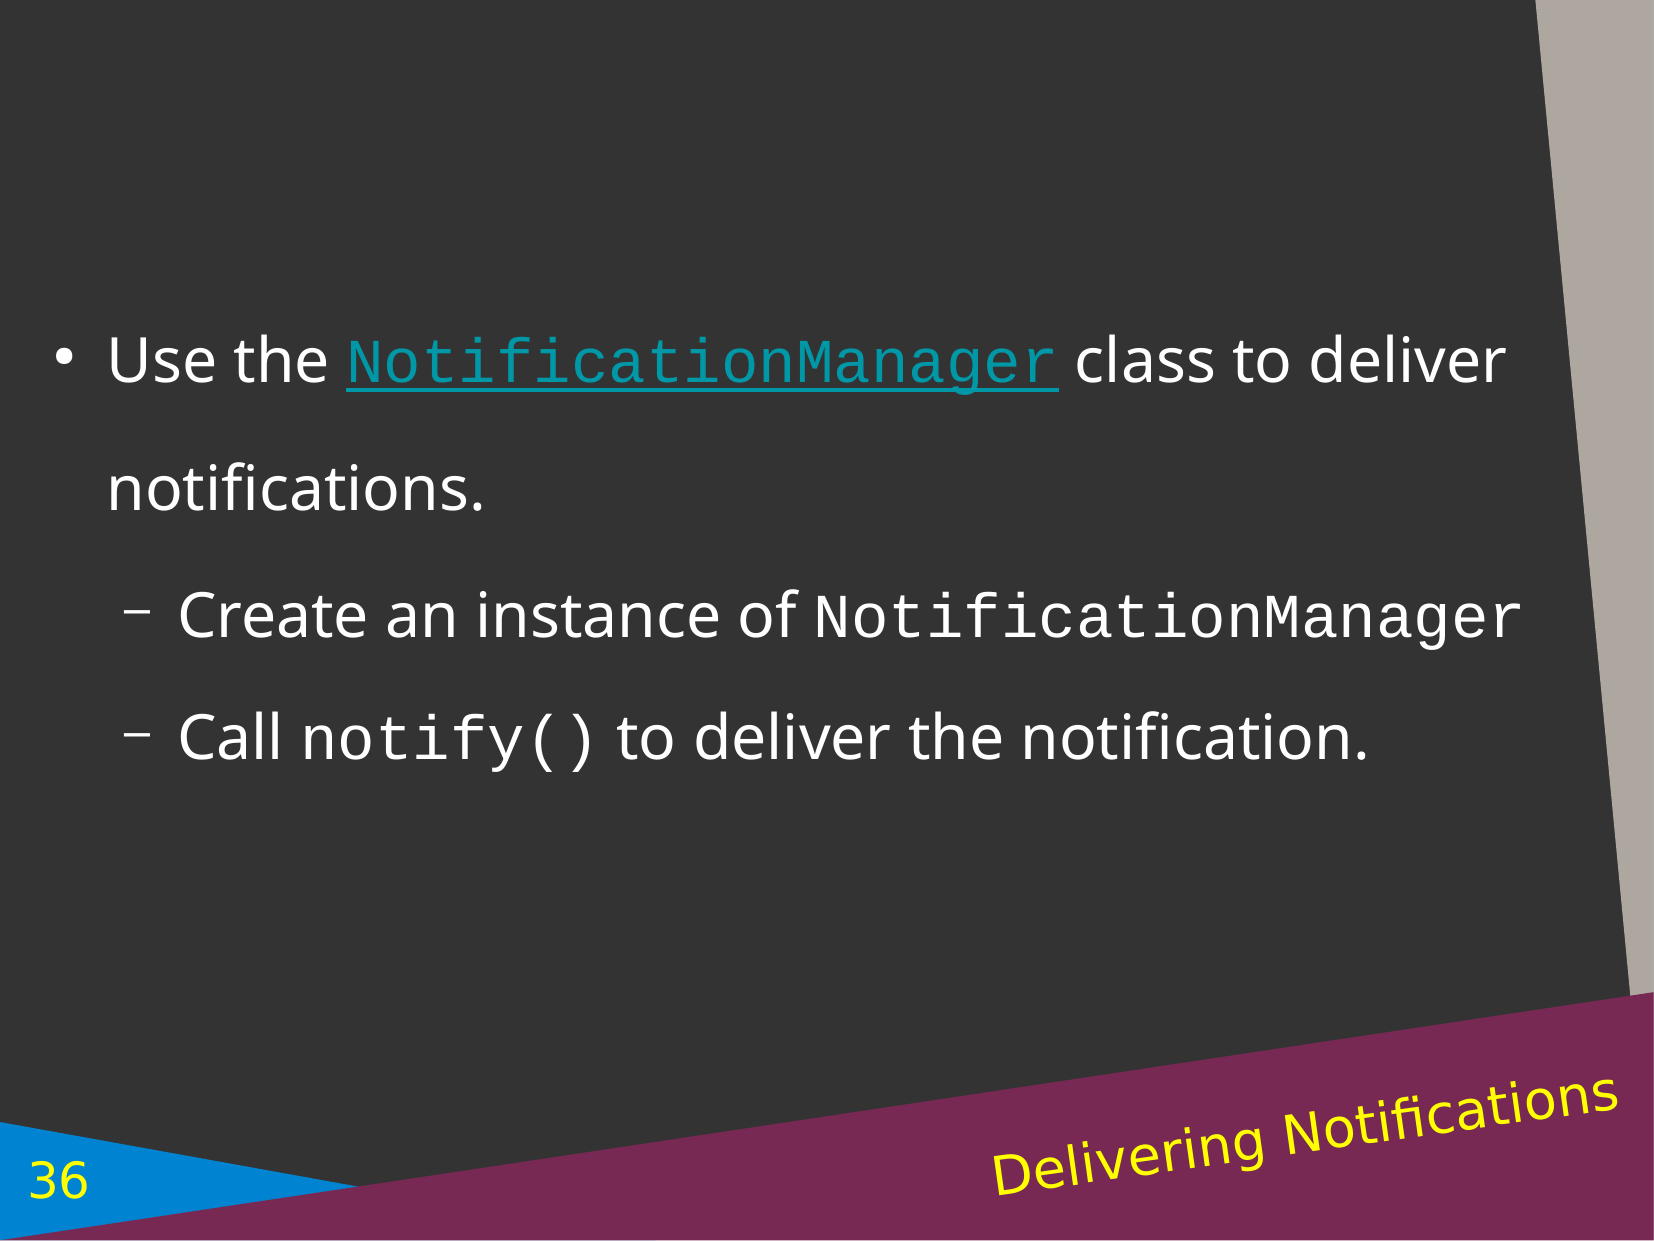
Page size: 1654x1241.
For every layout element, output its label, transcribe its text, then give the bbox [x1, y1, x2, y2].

title Delivering Notifications [956, 995, 1654, 1241]
list Use the NotificationManager class to deliver notifications. Create an instance of NotificationManager Call notify() to deliver the notification. [35, 59, 1583, 993]
